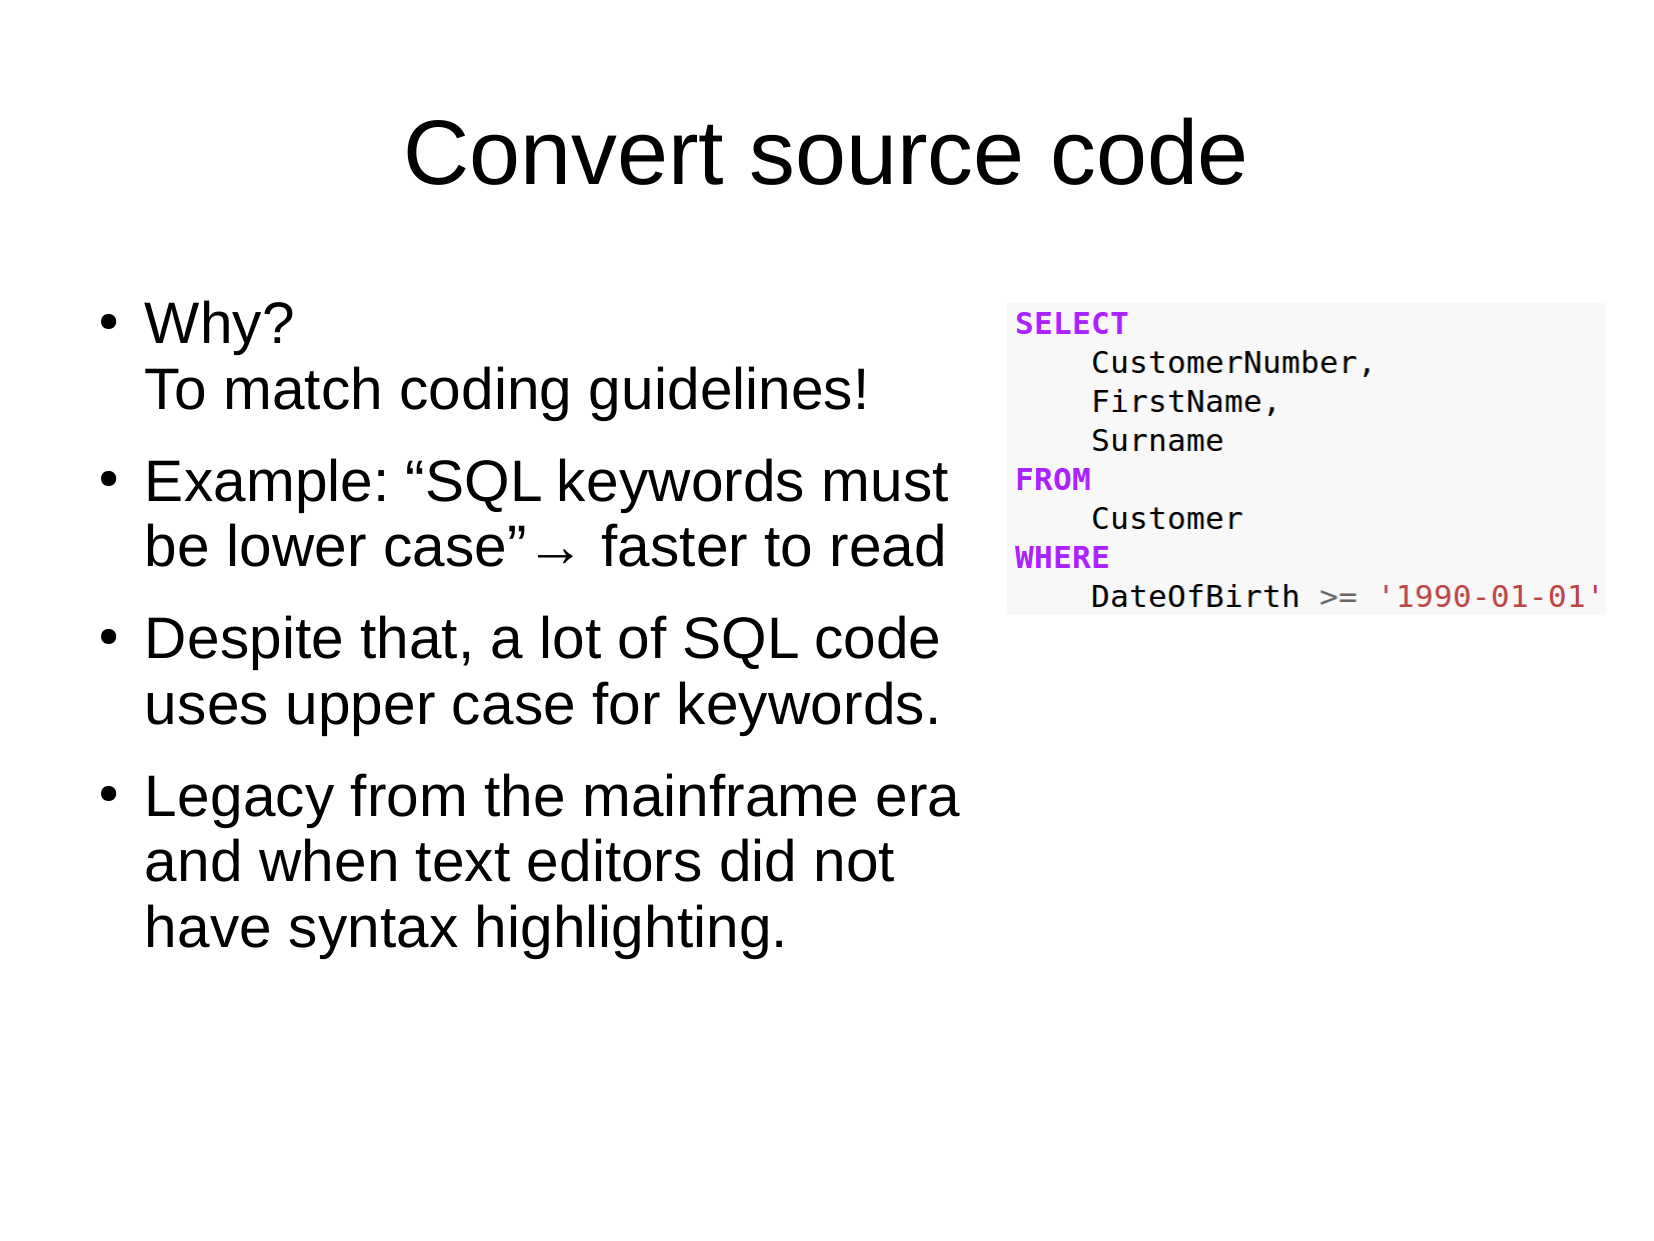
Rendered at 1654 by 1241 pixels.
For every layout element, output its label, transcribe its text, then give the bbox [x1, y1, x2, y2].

list Why? To match coding guidelines! Example: “SQL keywords must be lower case”→ faster to read Despite that, a lot of SQL code uses upper case for keywords. Legacy from the mainframe era and when text editors did not have syntax highlighting. [82, 290, 976, 1010]
picture [1007, 303, 1606, 616]
title Convert source code [82, 49, 1571, 257]
